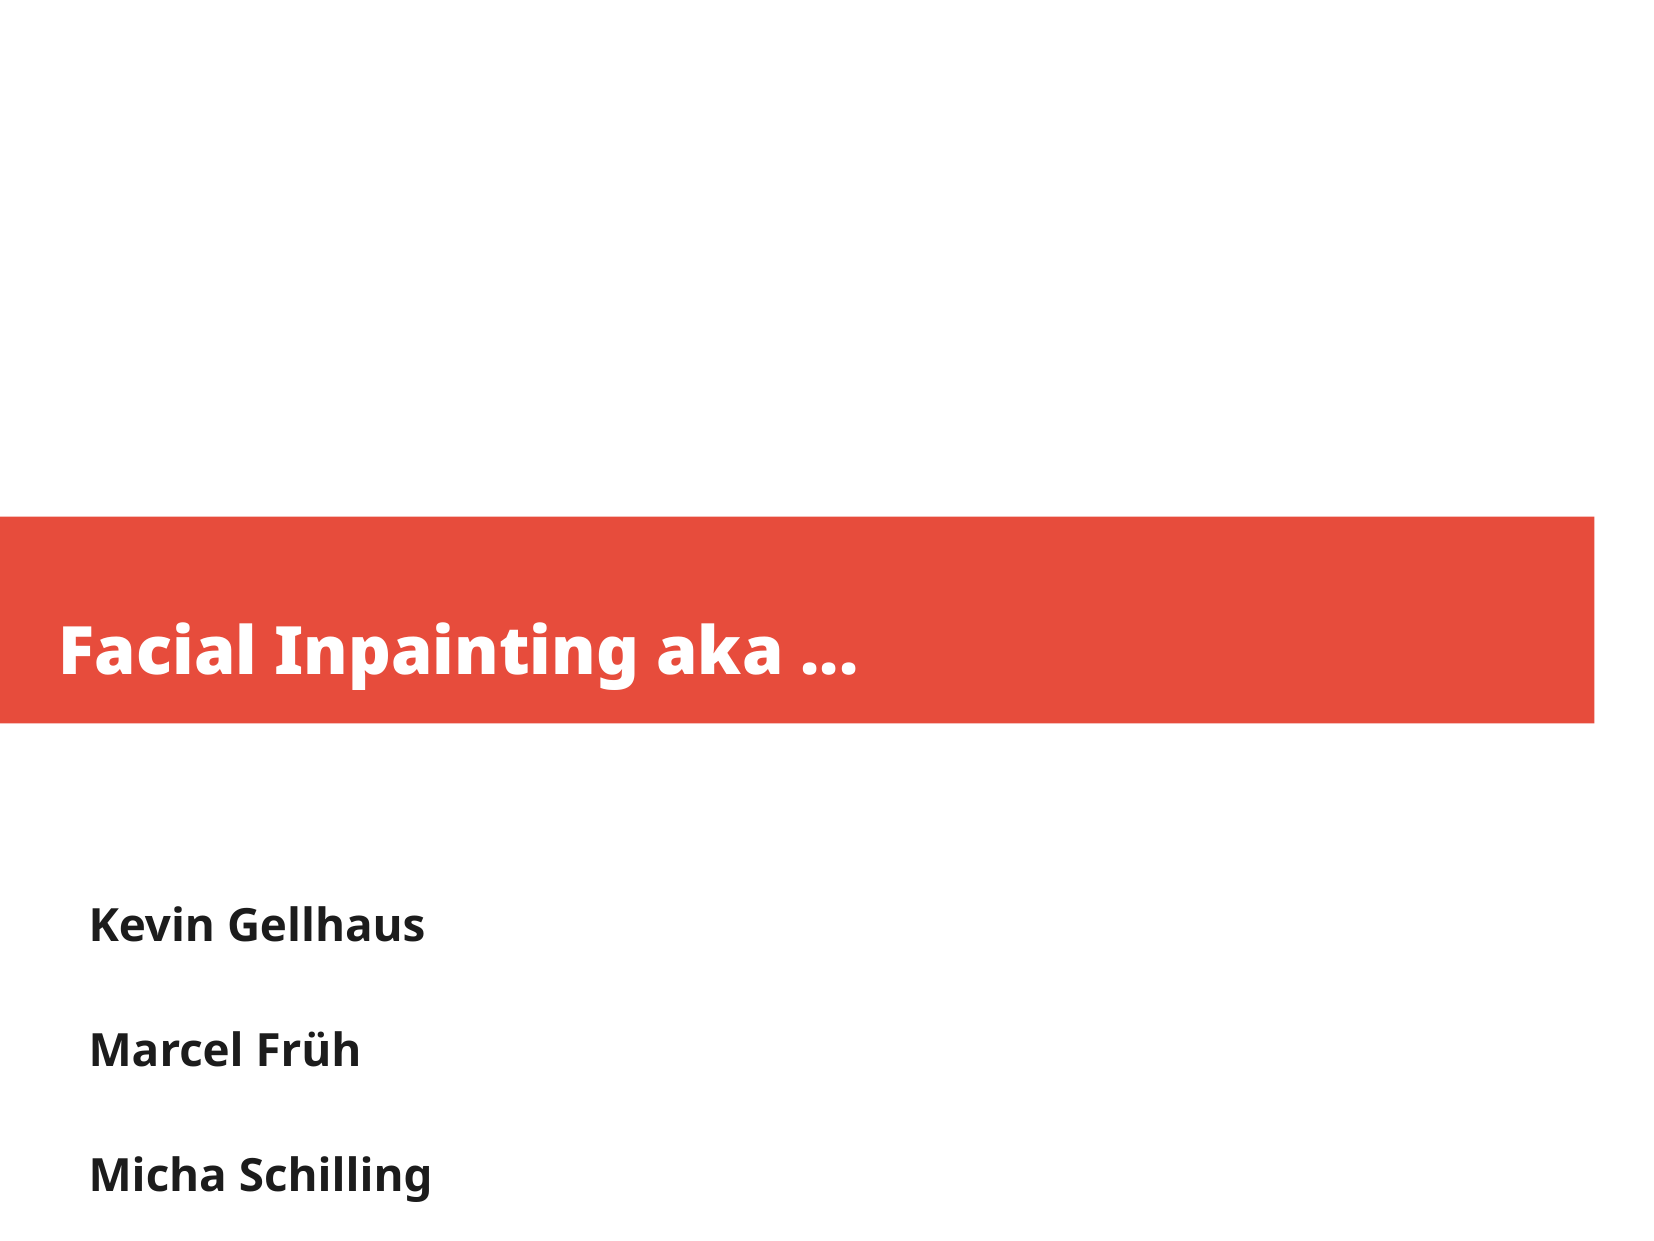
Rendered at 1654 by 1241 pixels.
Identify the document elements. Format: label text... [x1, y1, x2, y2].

title Facial Inpainting aka ... [59, 546, 1595, 694]
subtitle Kevin Gellhaus Marcel Früh Micha Schilling [88, 767, 1595, 1182]
